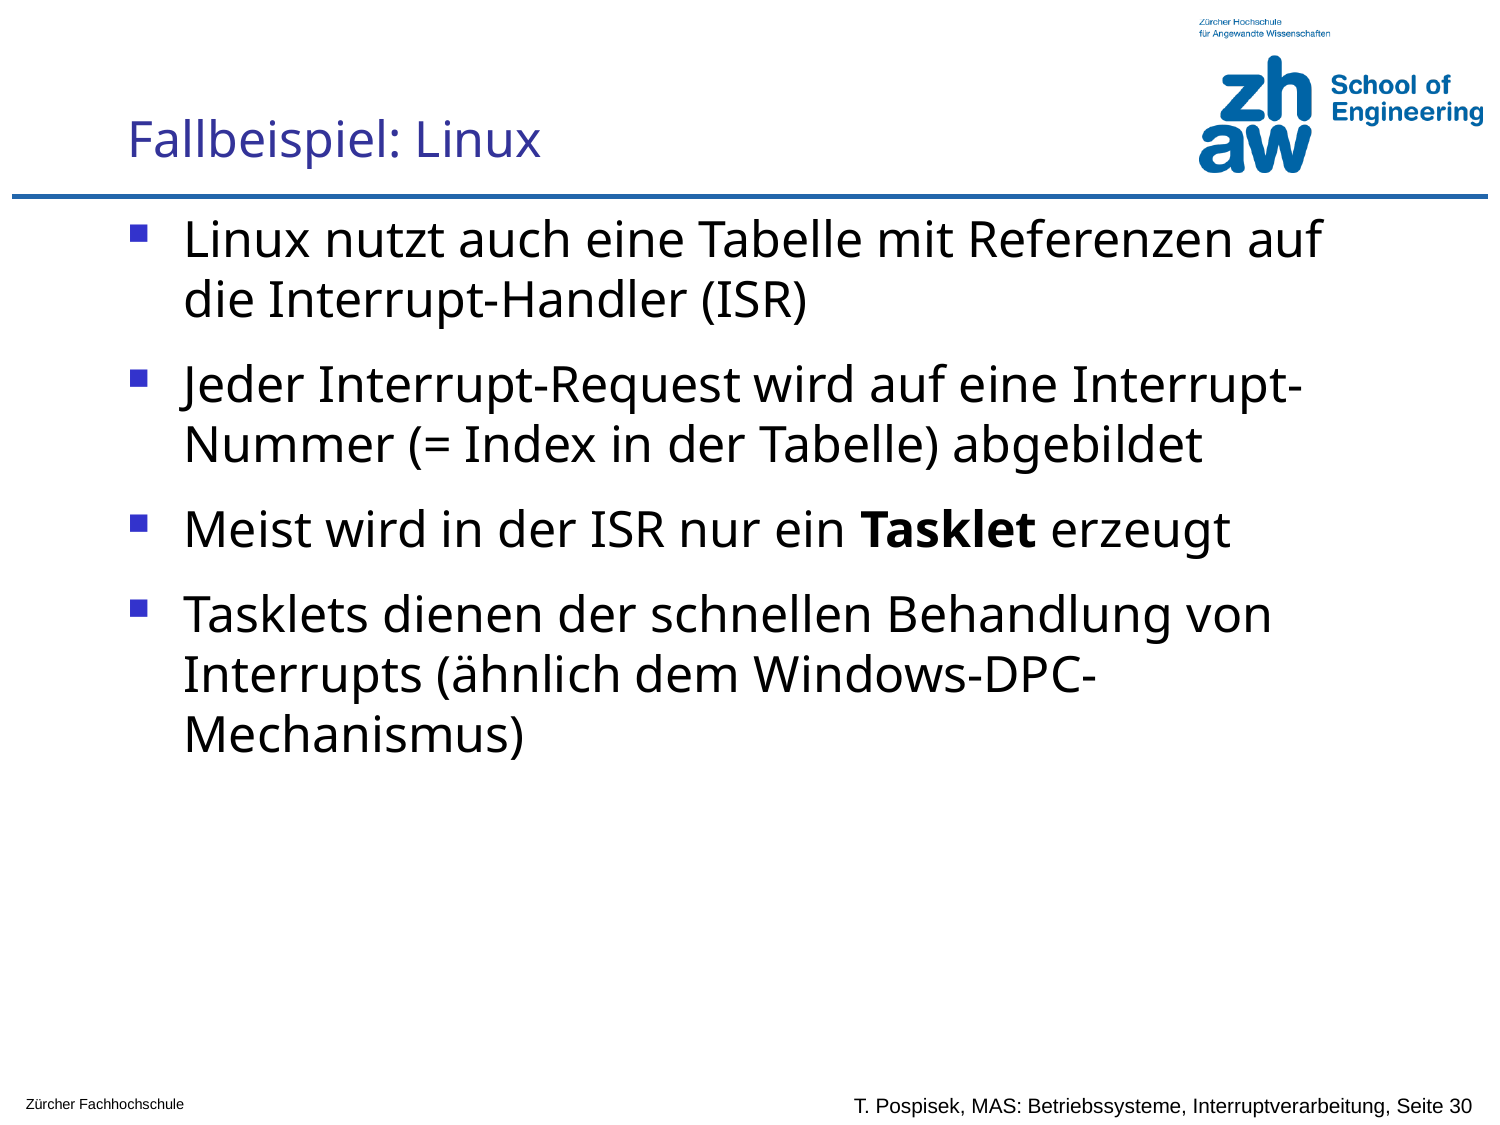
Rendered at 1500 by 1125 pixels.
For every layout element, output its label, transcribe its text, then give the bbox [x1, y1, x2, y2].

picture [1199, 19, 1483, 173]
list Linux nutzt auch eine Tabelle mit Referenzen auf die Interrupt-Handler (ISR) Jeder Interrupt-Request wird auf eine Interrupt-Nummer (= Index in der Tabelle) abgebildet Meist wird in der ISR nur ein Tasklet erzeugt Tasklets dienen der schnellen Behandlung von Interrupts (ähnlich dem Windows-DPC-Mechanismus) [112, 200, 1375, 938]
title Fallbeispiel: Linux [112, 50, 1391, 175]
